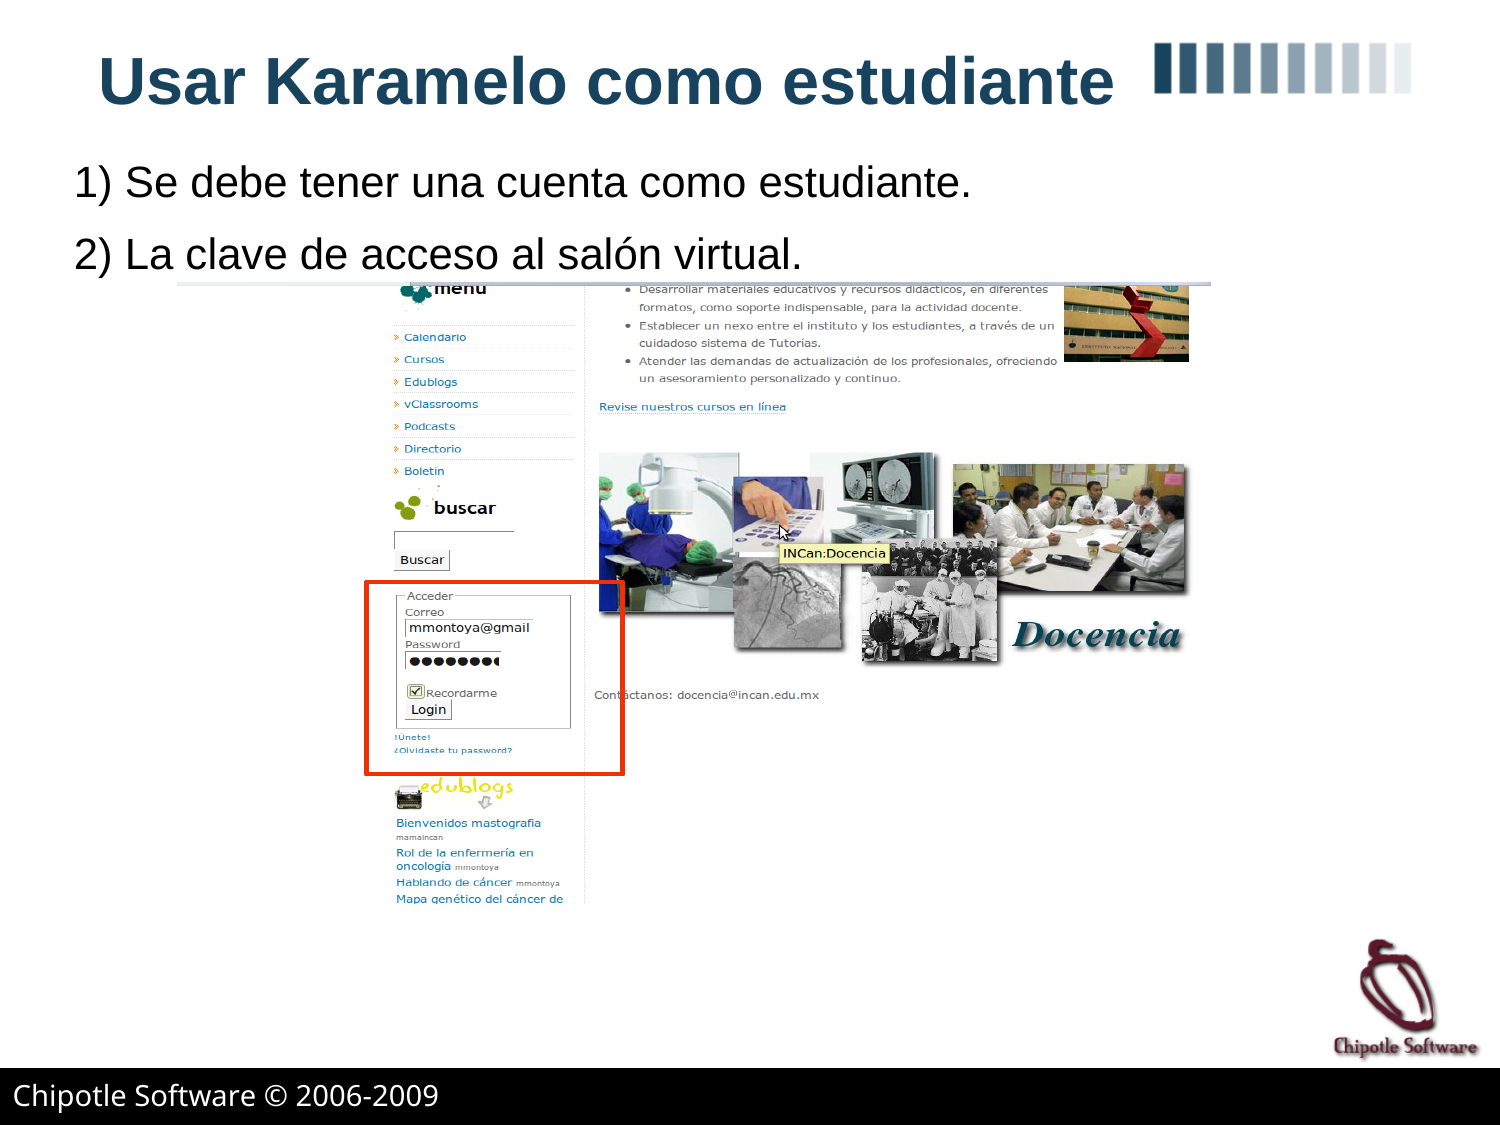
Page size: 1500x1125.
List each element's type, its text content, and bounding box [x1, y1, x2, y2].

title Usar Karamelo como estudiante [83, 33, 1241, 128]
picture [1126, 29, 1447, 117]
text_box 1) Se debe tener una cuenta como estudiante. 2) La clave de acceso al salón virtual. [59, 147, 1359, 887]
picture [177, 282, 1211, 904]
picture [1316, 927, 1493, 1075]
